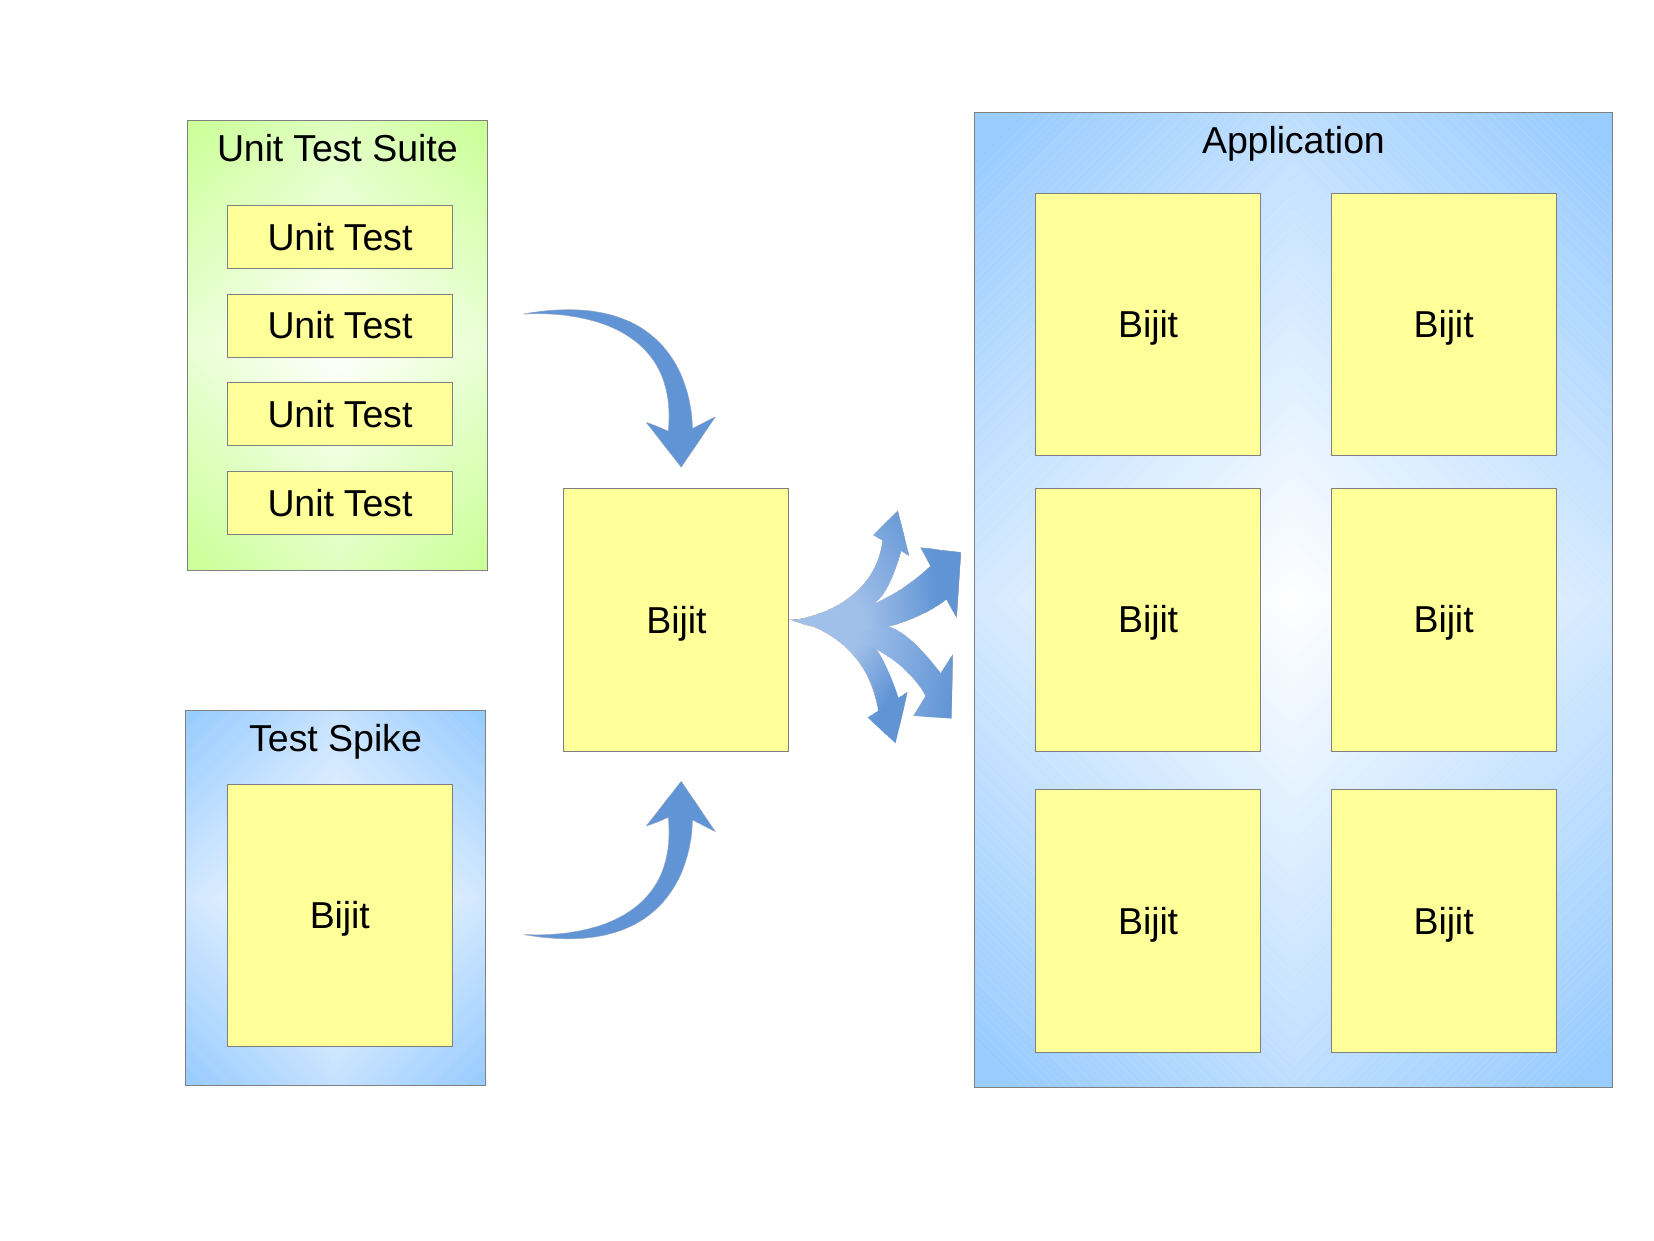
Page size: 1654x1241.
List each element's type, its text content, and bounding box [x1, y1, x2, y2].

text_box Bijit [1331, 488, 1557, 752]
text_box Bijit [1331, 193, 1557, 456]
text_box Unit Test [227, 294, 453, 358]
text_box Bijit [1035, 488, 1261, 752]
text_box Unit Test [227, 382, 453, 446]
text_box [185, 768, 486, 1086]
text_box Bijit [1035, 789, 1261, 1053]
text_box Unit Test [227, 471, 453, 535]
text_box Unit Test Suite [187, 120, 488, 178]
text_box [974, 170, 1613, 1088]
text_box Unit Test [227, 205, 453, 269]
text_box Bijit [1331, 789, 1557, 1053]
picture [515, 256, 739, 473]
text_box Bijit [563, 488, 789, 752]
picture [515, 775, 739, 993]
picture [787, 505, 963, 749]
text_box Bijit [1035, 193, 1261, 456]
text_box [187, 178, 488, 571]
text_box Bijit [227, 784, 453, 1047]
text_box Test Spike [185, 710, 486, 768]
text_box Application [974, 112, 1613, 170]
